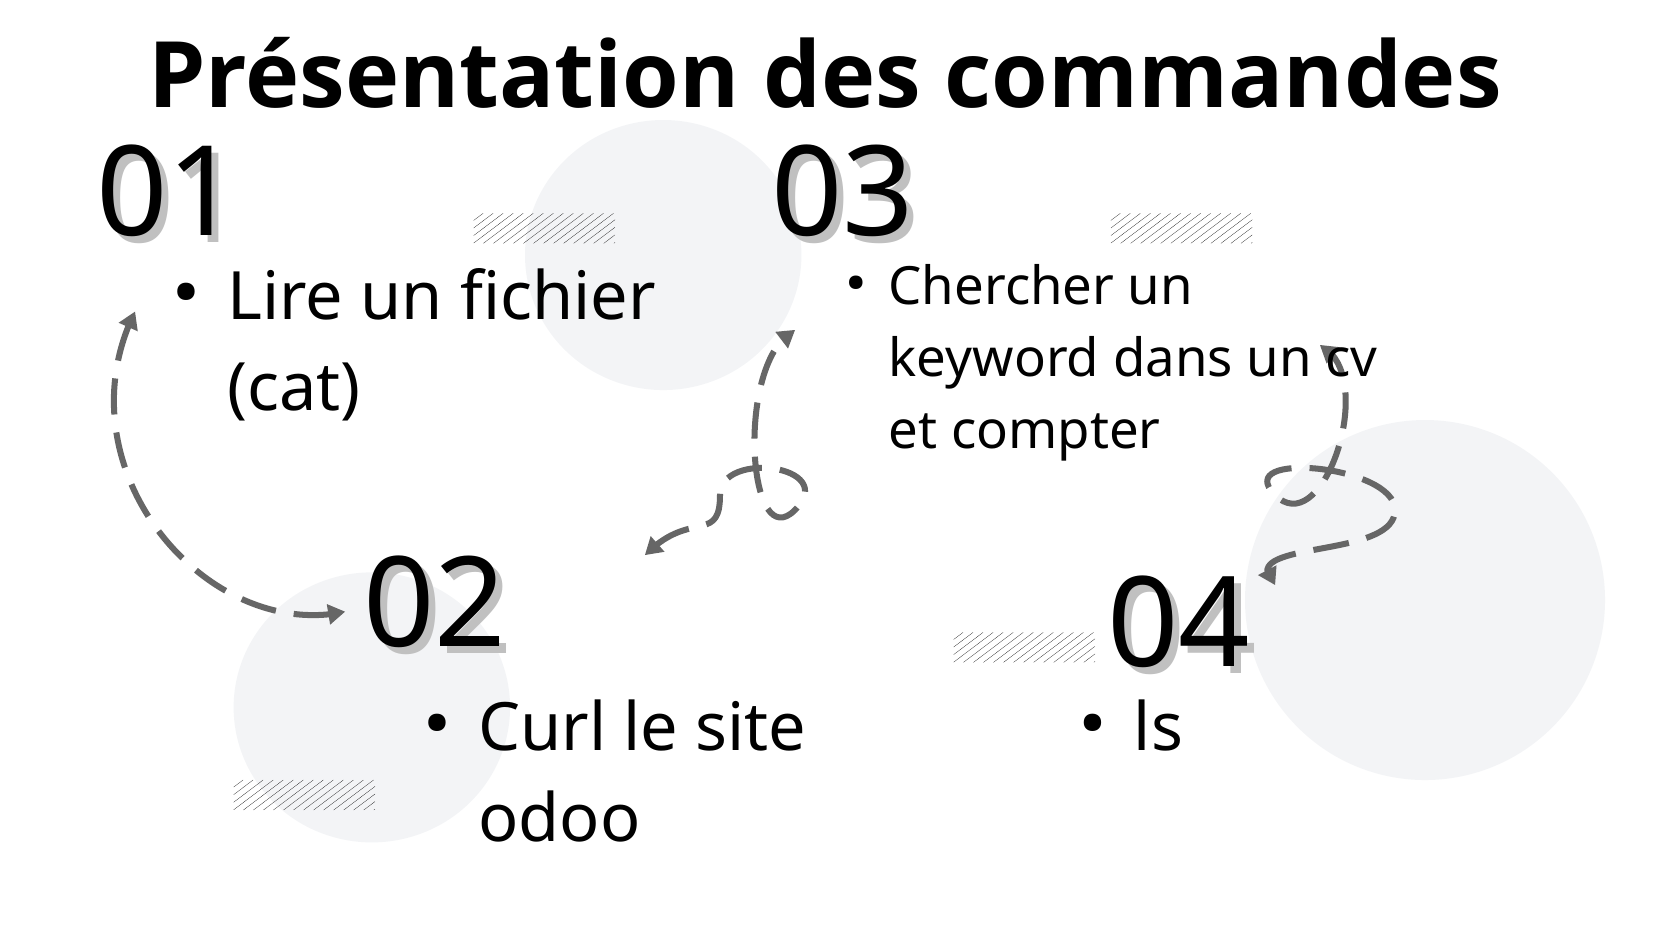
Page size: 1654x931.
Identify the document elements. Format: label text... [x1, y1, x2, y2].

list Chercher un keyword dans un cv et compter [832, 248, 1394, 467]
text_box 01 [81, 151, 262, 280]
text_box 03 [756, 151, 937, 280]
text_box 04 [1092, 525, 1273, 679]
text_box 02 [348, 505, 529, 691]
list Curl le site odoo [407, 679, 969, 898]
list ls [1062, 679, 1625, 898]
title Présentation des commandes [81, 0, 1570, 151]
list Lire un fichier (cat) [156, 248, 718, 467]
